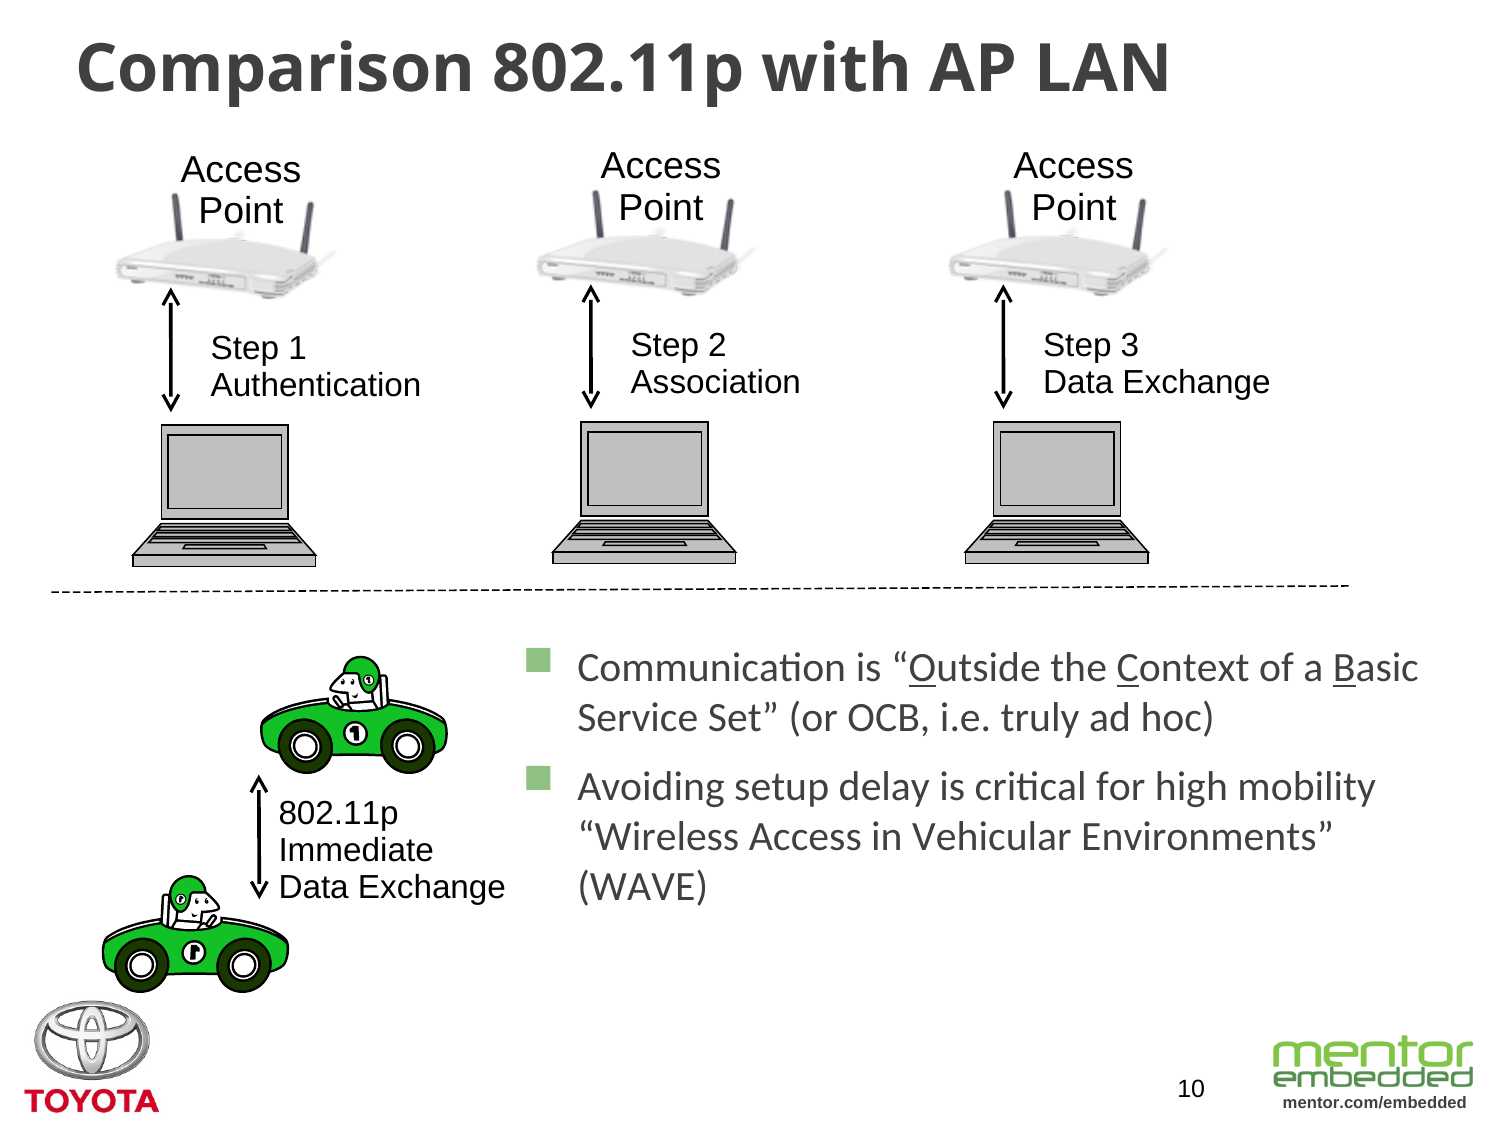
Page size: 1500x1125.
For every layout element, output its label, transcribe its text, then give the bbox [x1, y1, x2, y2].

text_box [993, 421, 1121, 516]
picture [1268, 1042, 1476, 1092]
text_box [965, 520, 1149, 564]
picture [24, 998, 163, 1114]
picture [525, 121, 771, 368]
text_box Comparison 802.11p with AP LAN [0, 0, 1500, 113]
text_box [581, 421, 708, 516]
picture [101, 875, 290, 994]
text_box Communication is “Outside the Context of a Basic Service Set” (or OCB, i.e. truly ad hoc) Avoiding setup delay is critical for high mobility “Wireless Access in Vehicular Environments” (WAVE) [447, 632, 1500, 1042]
text_box [552, 520, 736, 564]
text_box Step 3 Data Exchange [1028, 318, 1286, 409]
text_box Access Point [165, 141, 317, 241]
picture [937, 121, 1183, 368]
picture [259, 655, 447, 774]
text_box 802.11p Immediate Data Exchange [263, 787, 447, 915]
text_box Access Point [998, 137, 1150, 238]
text_box Step 2 Association [615, 318, 817, 409]
text_box [132, 523, 316, 567]
text_box [161, 425, 288, 519]
text_box Step 1 Authentication [195, 322, 437, 412]
text_box Access Point [585, 137, 737, 238]
picture [104, 124, 351, 371]
